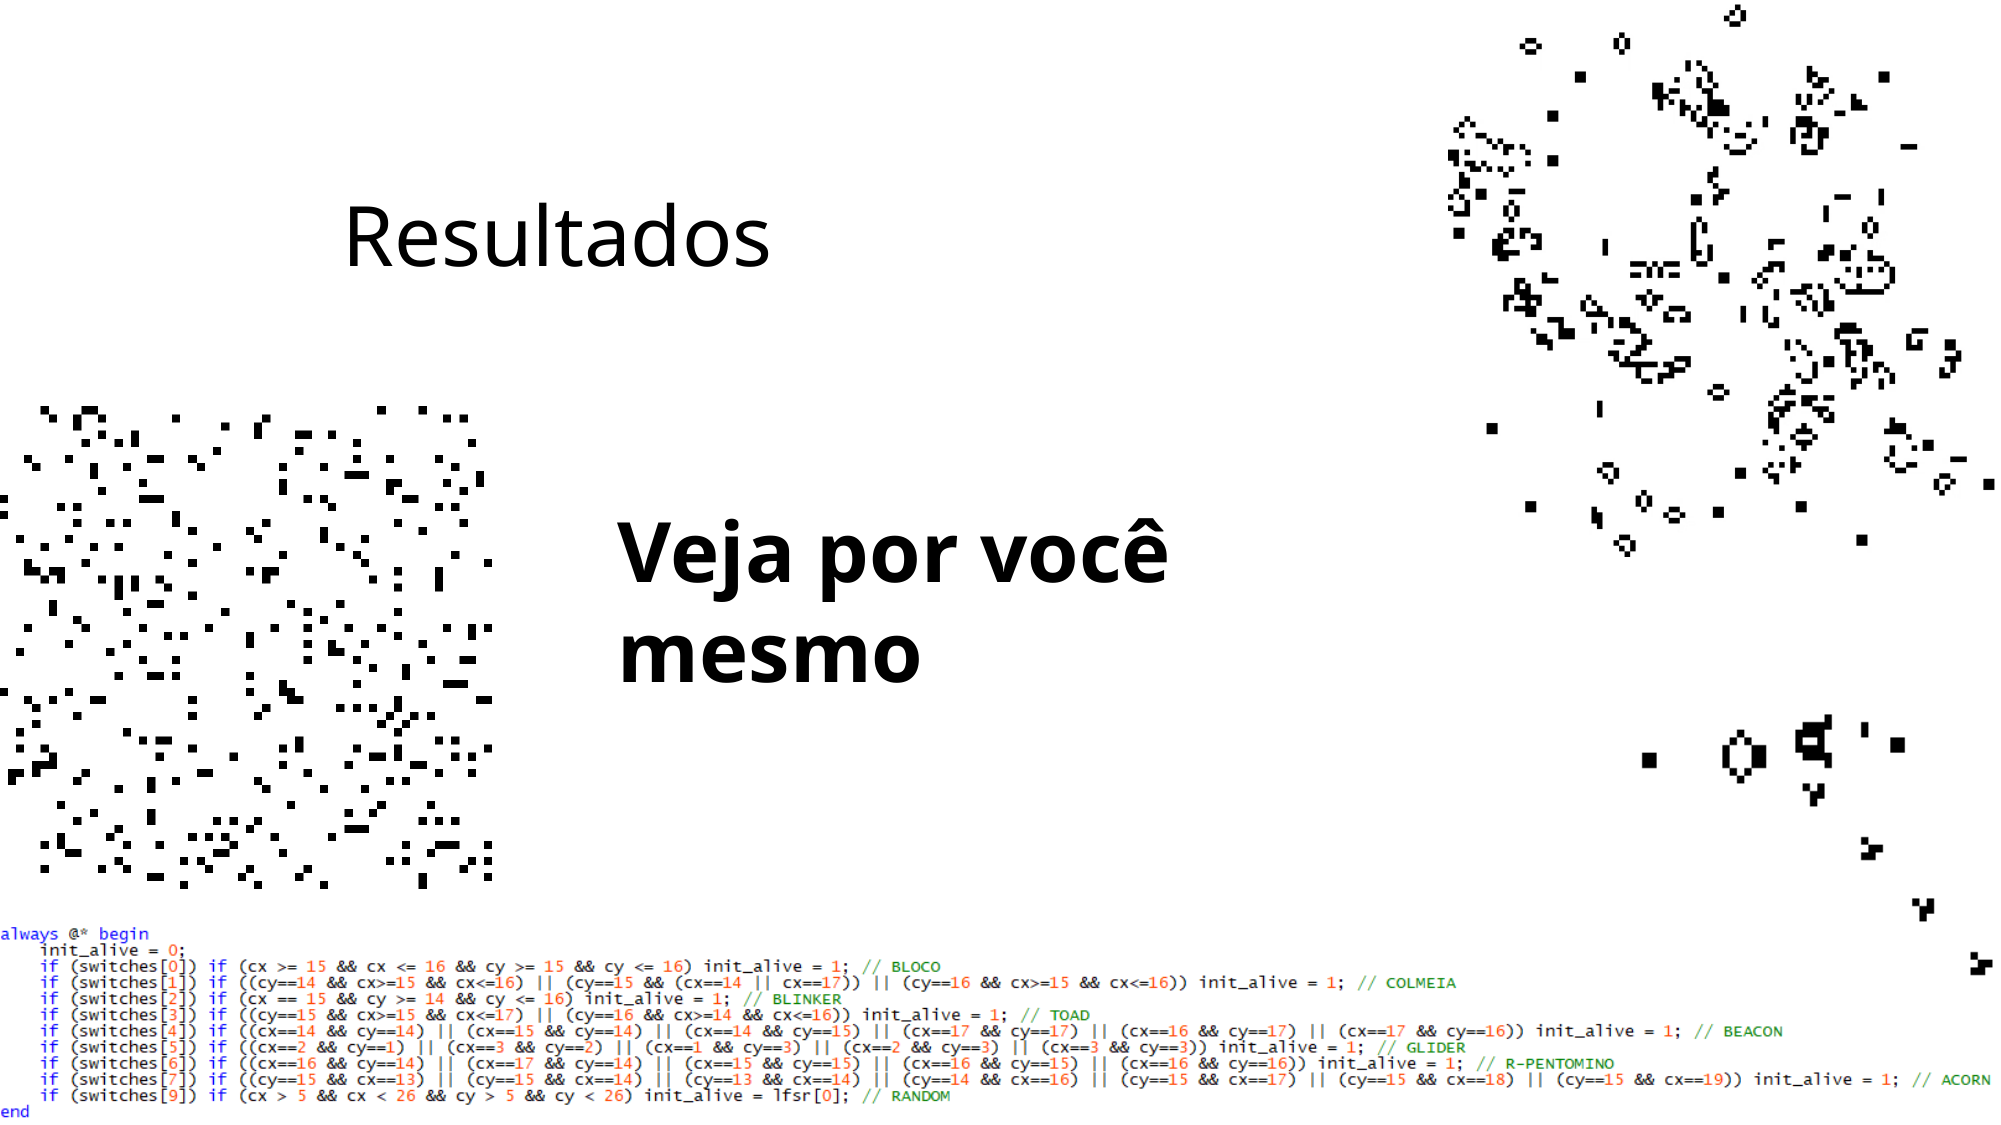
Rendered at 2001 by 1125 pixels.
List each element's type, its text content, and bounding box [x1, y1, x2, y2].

picture [0, 406, 492, 889]
text_box Resultados [84, 108, 1032, 370]
text_box Veja por você mesmo [602, 491, 1456, 710]
picture [1448, 0, 2000, 557]
picture [0, 707, 2000, 1125]
